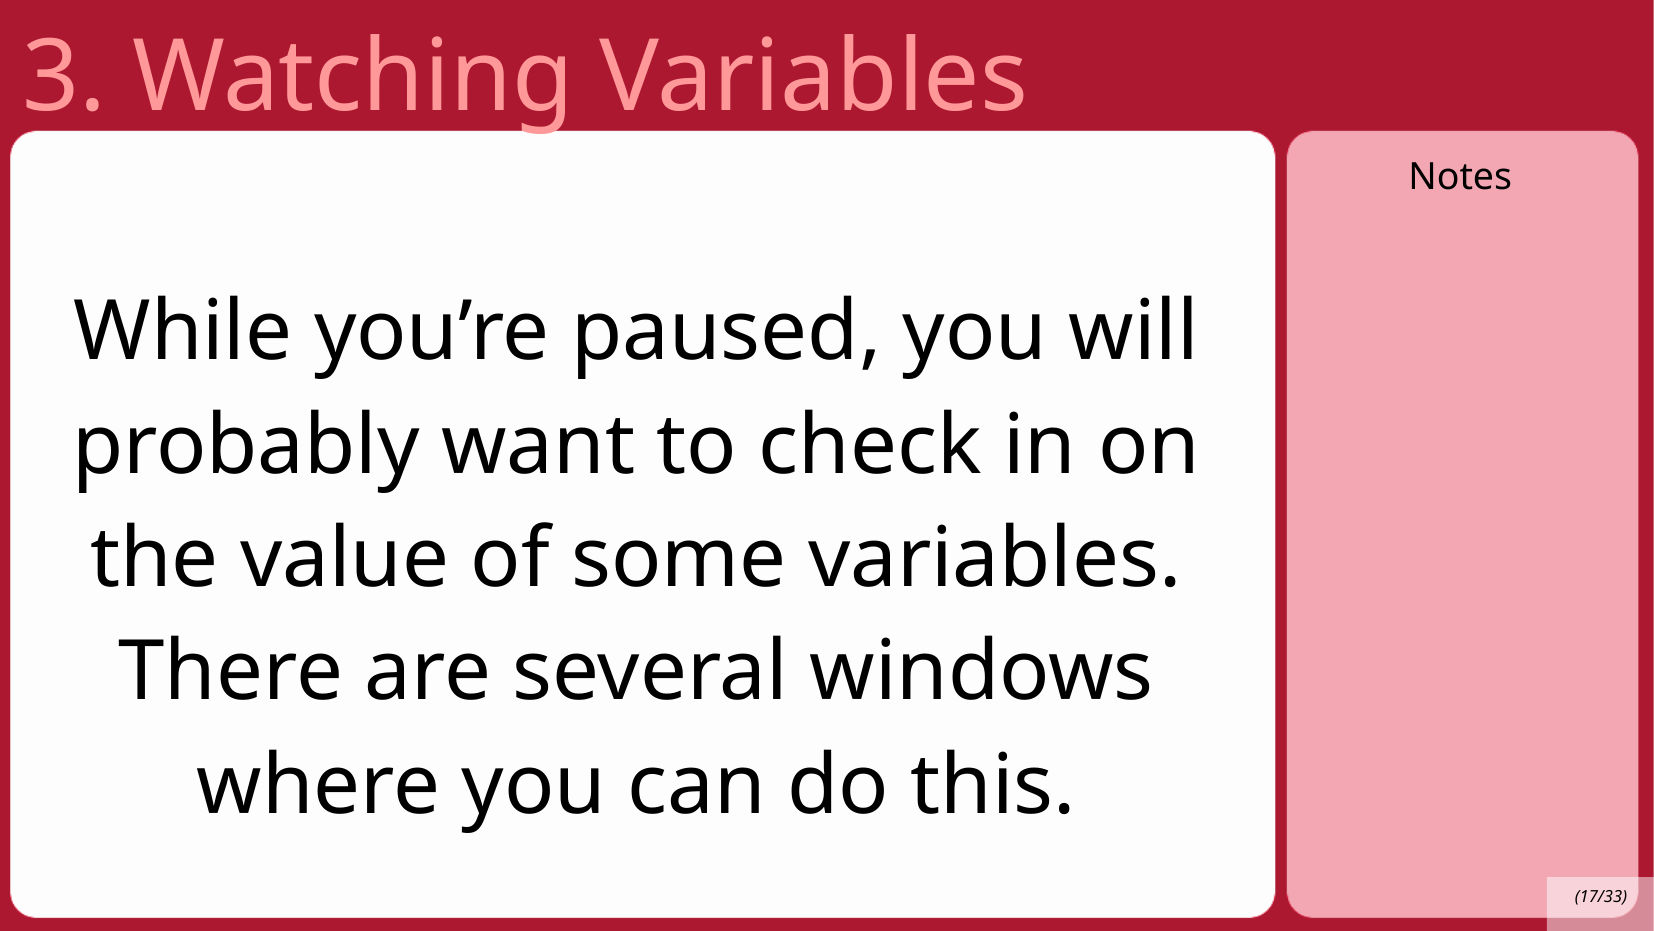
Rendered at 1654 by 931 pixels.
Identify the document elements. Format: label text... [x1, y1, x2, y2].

picture [0, 0, 1654, 931]
text_box While you’re paused, you will probably want to check in on the value of some variables. There are several windows where you can do this. [26, 270, 1247, 737]
text_box Notes [1290, 141, 1631, 199]
text_box (<number>/33) [1546, 877, 1654, 931]
title 3. Watching Variables [22, 7, 1511, 136]
